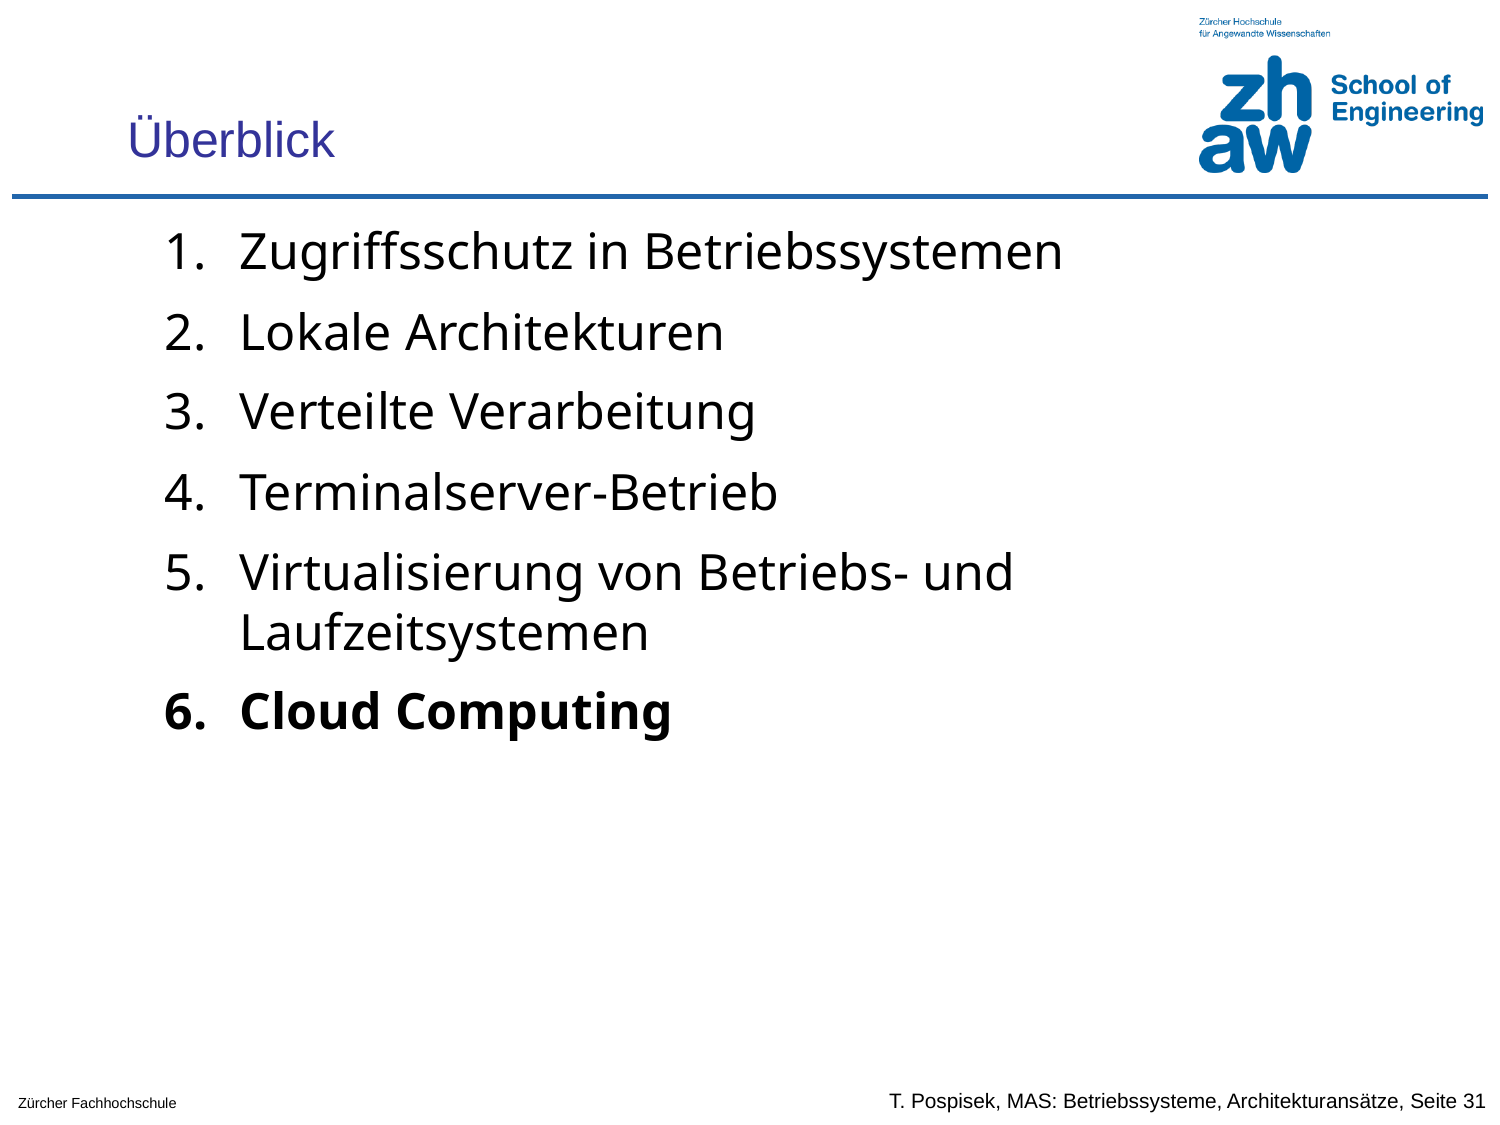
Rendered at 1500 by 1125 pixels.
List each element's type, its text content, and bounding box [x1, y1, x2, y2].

text_box Zugriffsschutz in Betriebssystemen Lokale Architekturen Verteilte Verarbeitung Terminalserver-Betrieb Virtualisierung von Betriebs- und Laufzeitsystemen Cloud Computing [149, 212, 1436, 988]
picture [1199, 18, 1483, 173]
title Überblick [112, 50, 1391, 175]
